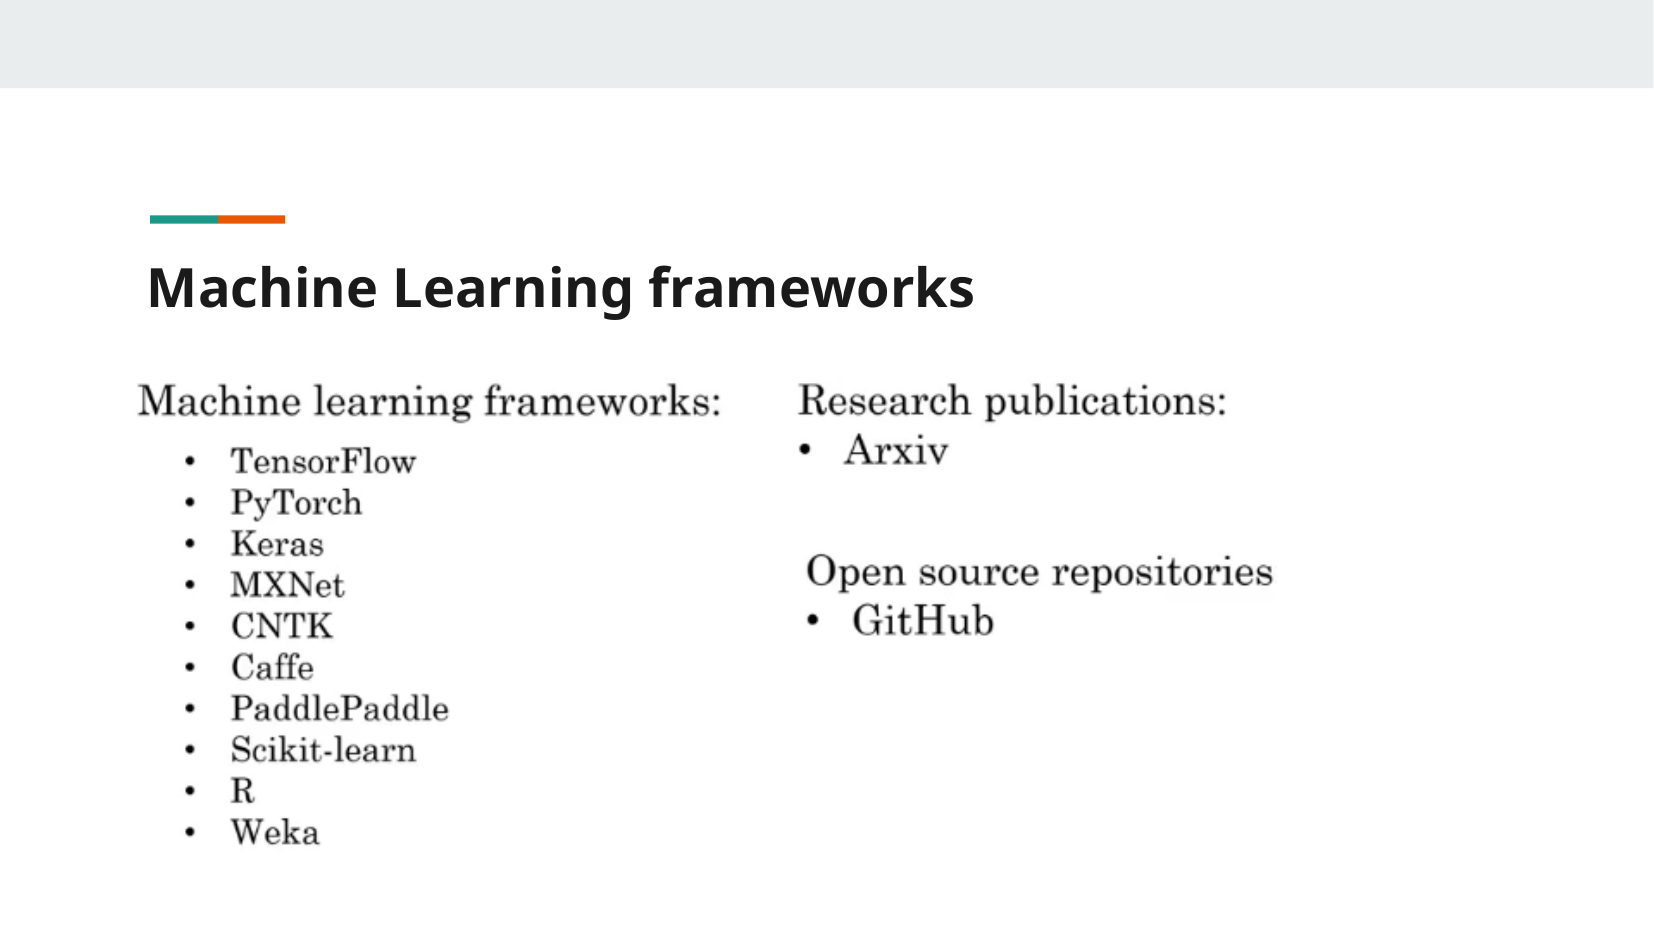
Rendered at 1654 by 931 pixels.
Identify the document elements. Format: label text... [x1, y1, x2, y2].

picture [117, 363, 1277, 905]
title Machine Learning frameworks [131, 238, 1523, 336]
